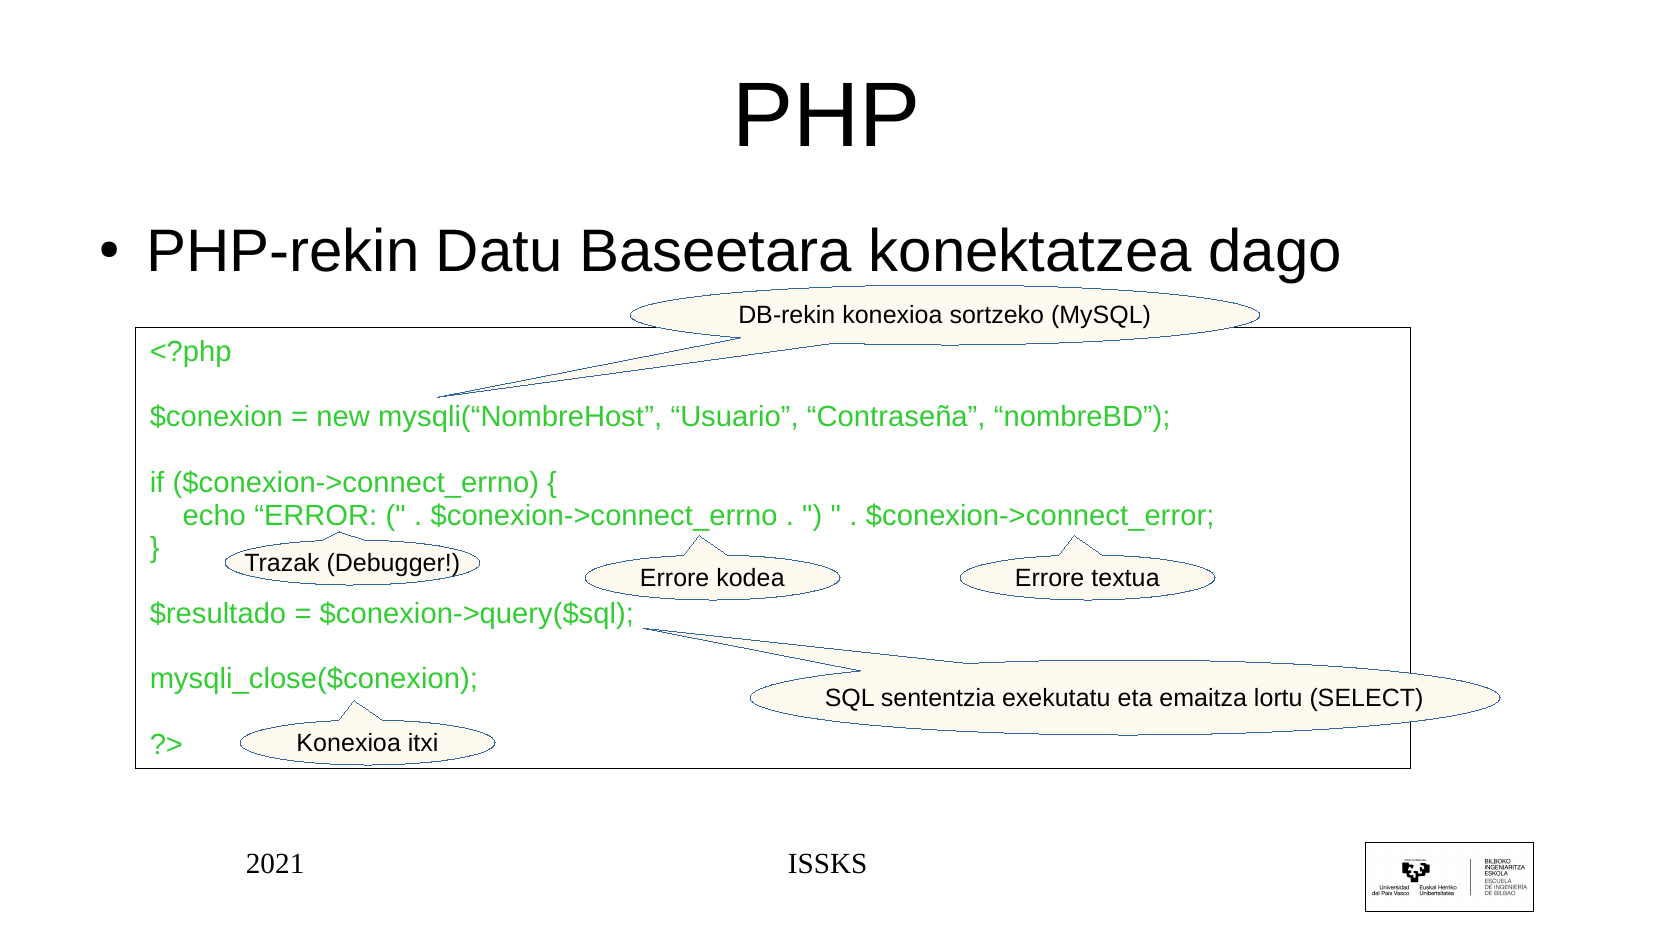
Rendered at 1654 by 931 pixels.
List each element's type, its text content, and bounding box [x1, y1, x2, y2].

picture [1366, 843, 1533, 911]
text_box <?php $conexion = new mysqli(“NombreHost”, “Usuario”, “Contraseña”, “nombreBD”); if ($conexion->connect_errno) { echo “ERROR: (" . $conexion->connect_errno . ") " . $conexion->connect_error; } $resultado = $conexion->query($sql); mysqli_close($conexion); ?> [135, 327, 1411, 769]
title PHP [82, 37, 1571, 193]
text_box SQL sententzia exekutatu eta emaitza lortu (SELECT) [643, 628, 1501, 736]
list PHP-rekin Datu Baseetara konektatzea dago [82, 217, 1456, 301]
text_box DB-rekin konexioa sortzeko (MySQL) [437, 285, 1260, 398]
text_box Errore kodea [585, 535, 841, 601]
text_box Konexioa itxi [240, 700, 496, 766]
text_box Trazak (Debugger!) [225, 531, 480, 586]
text_box Errore textua [960, 535, 1216, 601]
